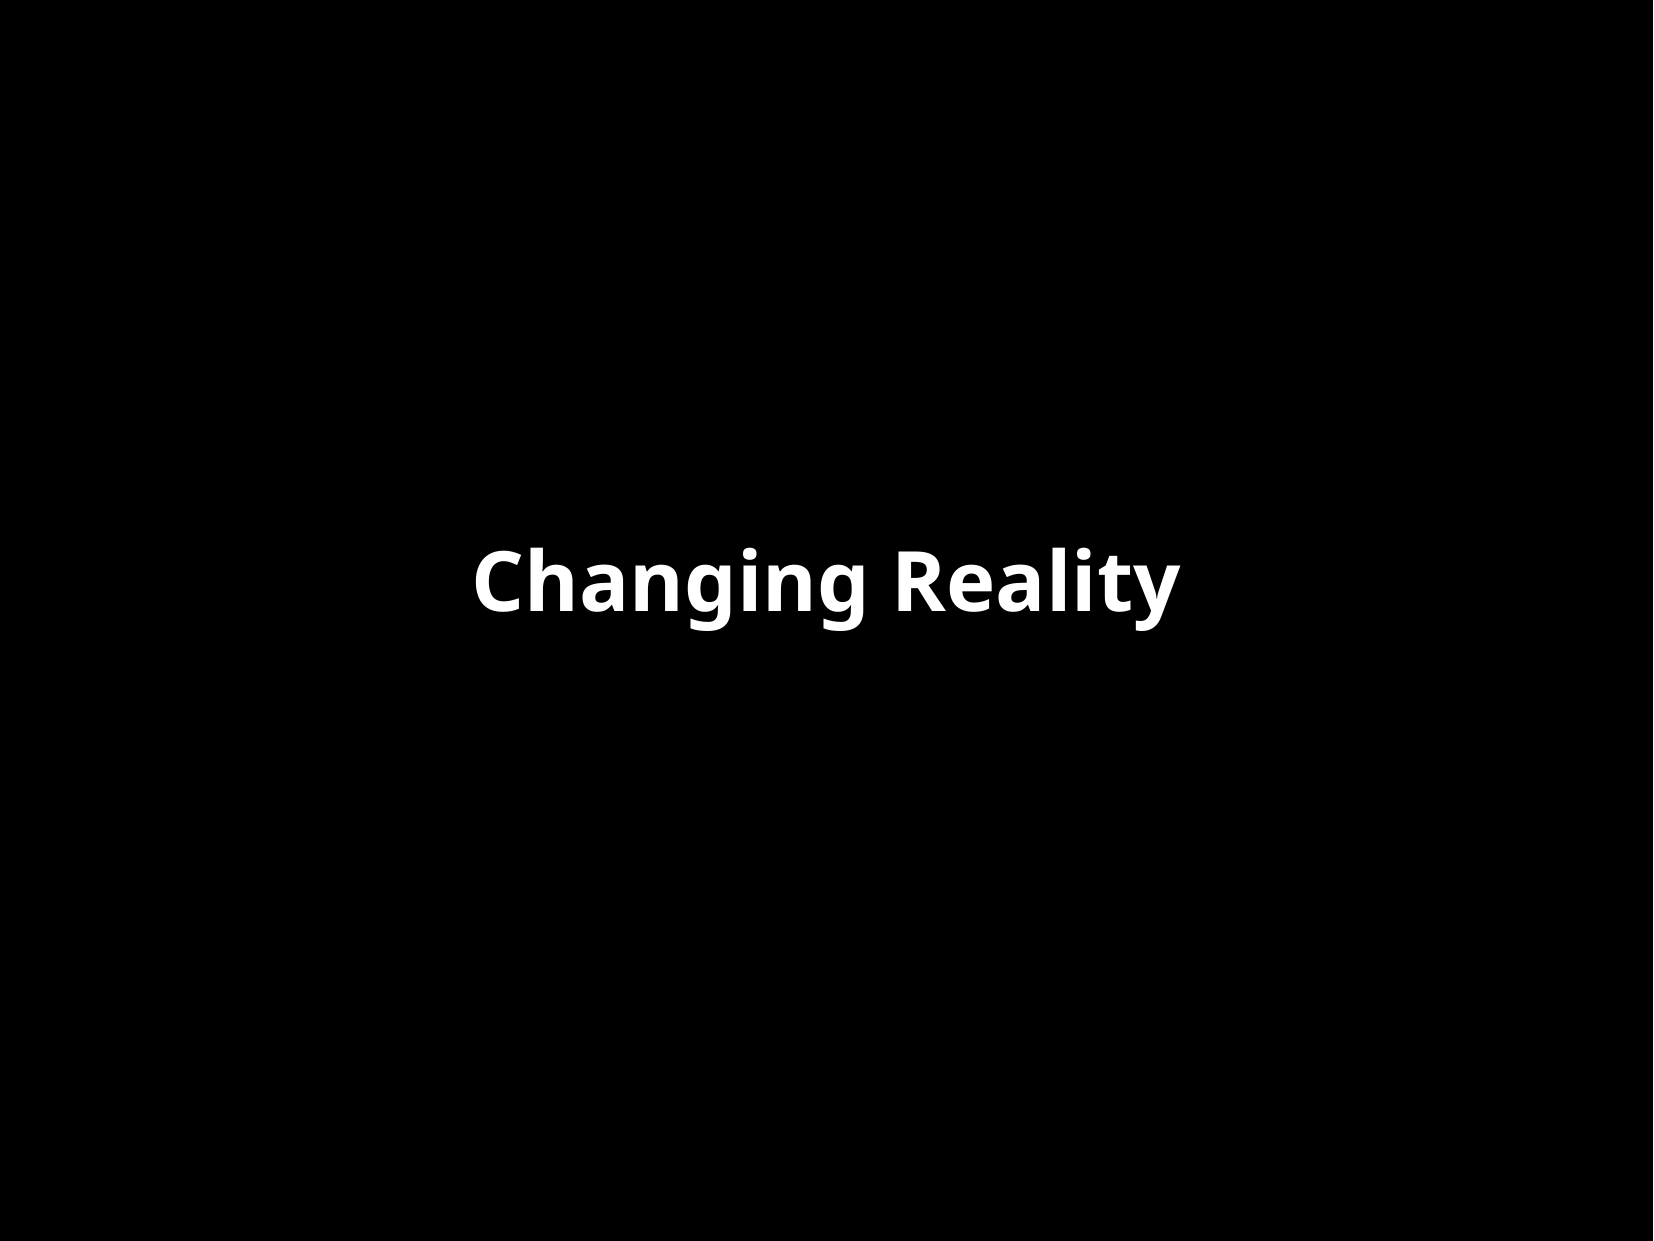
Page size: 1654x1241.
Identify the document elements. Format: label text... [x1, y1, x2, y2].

subtitle Changing Reality [82, 49, 1571, 1109]
